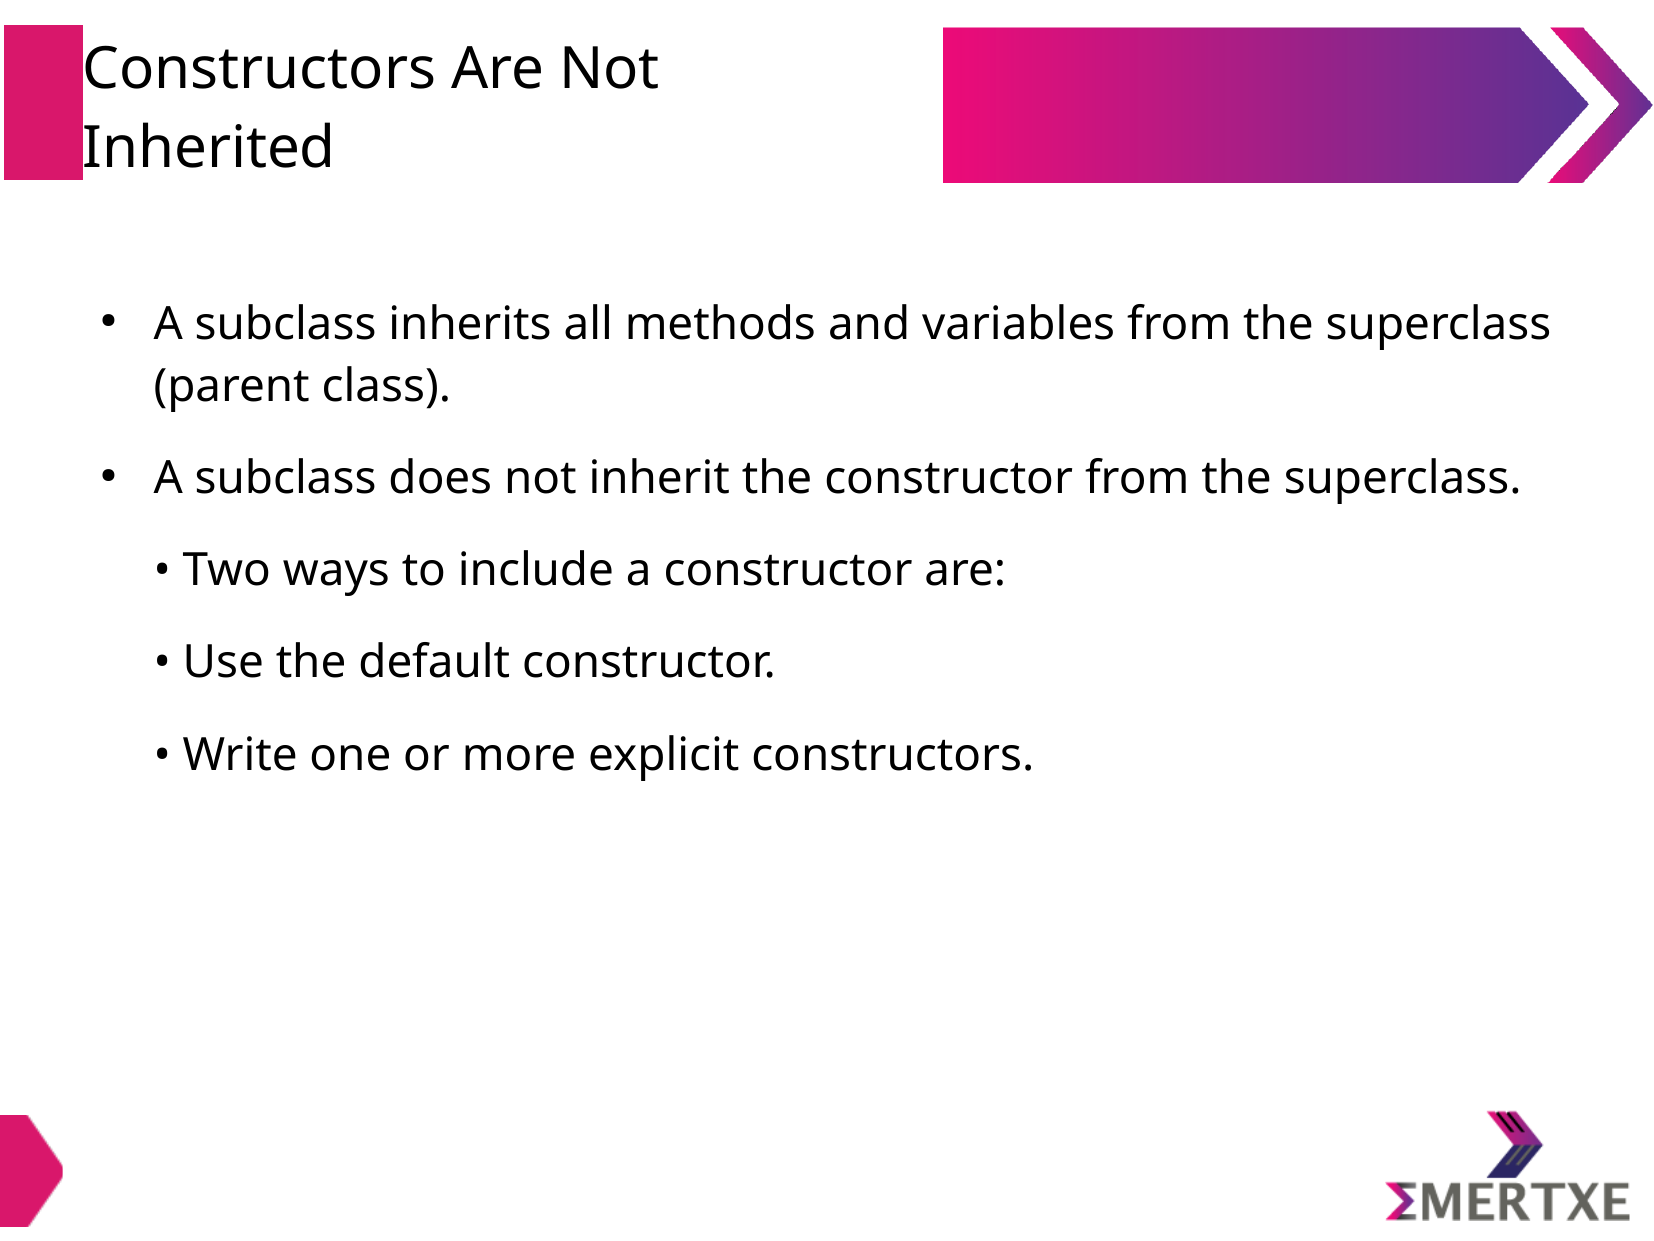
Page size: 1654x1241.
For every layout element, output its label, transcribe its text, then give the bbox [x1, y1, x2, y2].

picture [1385, 1107, 1631, 1221]
picture [1571, 27, 1653, 183]
title Constructors Are Not Inherited [82, 2, 1571, 210]
list A subclass inherits all methods and variables from the superclass (parent class). A subclass does not inherit the constructor from the superclass. • Two ways to include a constructor are: • Use the default constructor. • Write one or more explicit constructors. [82, 290, 1571, 1010]
